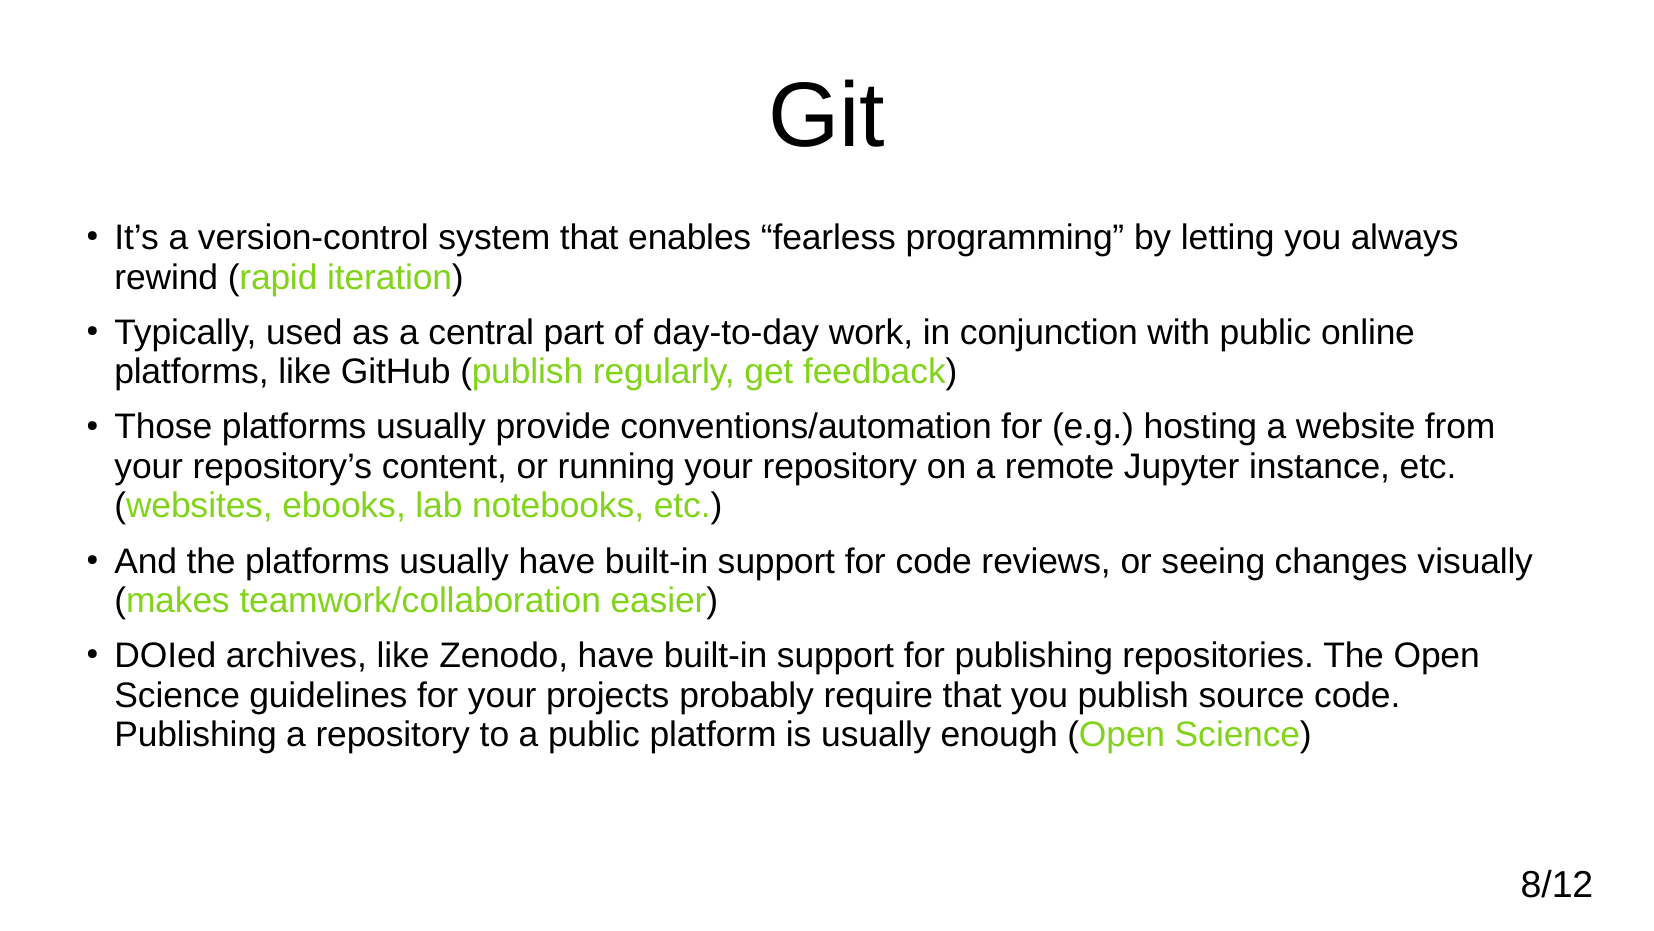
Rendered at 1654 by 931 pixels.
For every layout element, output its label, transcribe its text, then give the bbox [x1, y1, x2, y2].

title Git [82, 37, 1571, 193]
list It’s a version-control system that enables “fearless programming” by letting you always rewind (rapid iteration) Typically, used as a central part of day-to-day work, in conjunction with public online platforms, like GitHub (publish regularly, get feedback) Those platforms usually provide conventions/automation for (e.g.) hosting a website from your repository’s content, or running your repository on a remote Jupyter instance, etc. (websites, ebooks, lab notebooks, etc.) And the platforms usually have built-in support for code reviews, or seeing changes visually (makes teamwork/collaboration easier) DOIed archives, like Zenodo, have built-in support for publishing repositories. The Open Science guidelines for your projects probably require that you publish source code. Publishing a repository to a public platform is usually enough (Open Science) [76, 217, 1565, 758]
text_box <number>/12 [1505, 856, 1625, 914]
